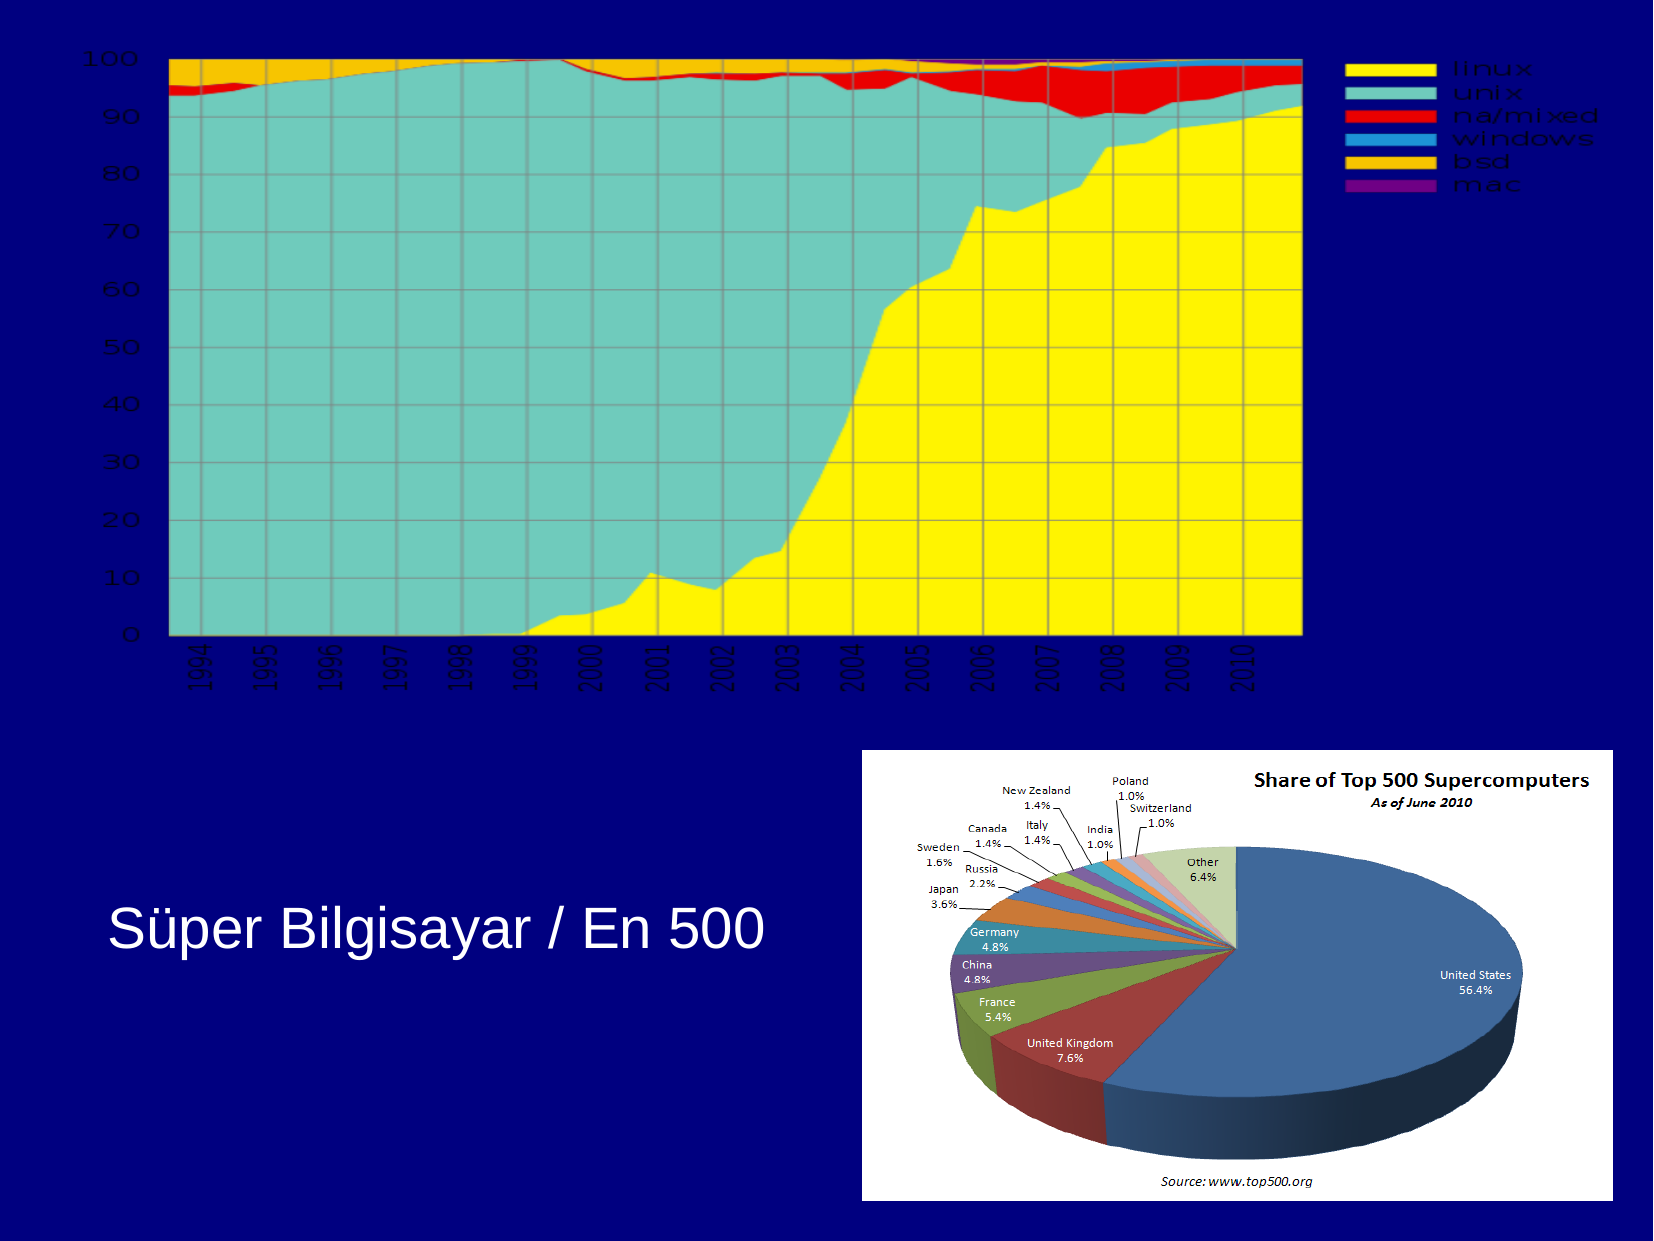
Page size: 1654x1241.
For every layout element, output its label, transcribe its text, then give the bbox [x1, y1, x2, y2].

picture [37, 37, 1613, 713]
picture [862, 750, 1613, 1201]
title Süper Bilgisayar / En 500 [86, 881, 788, 976]
